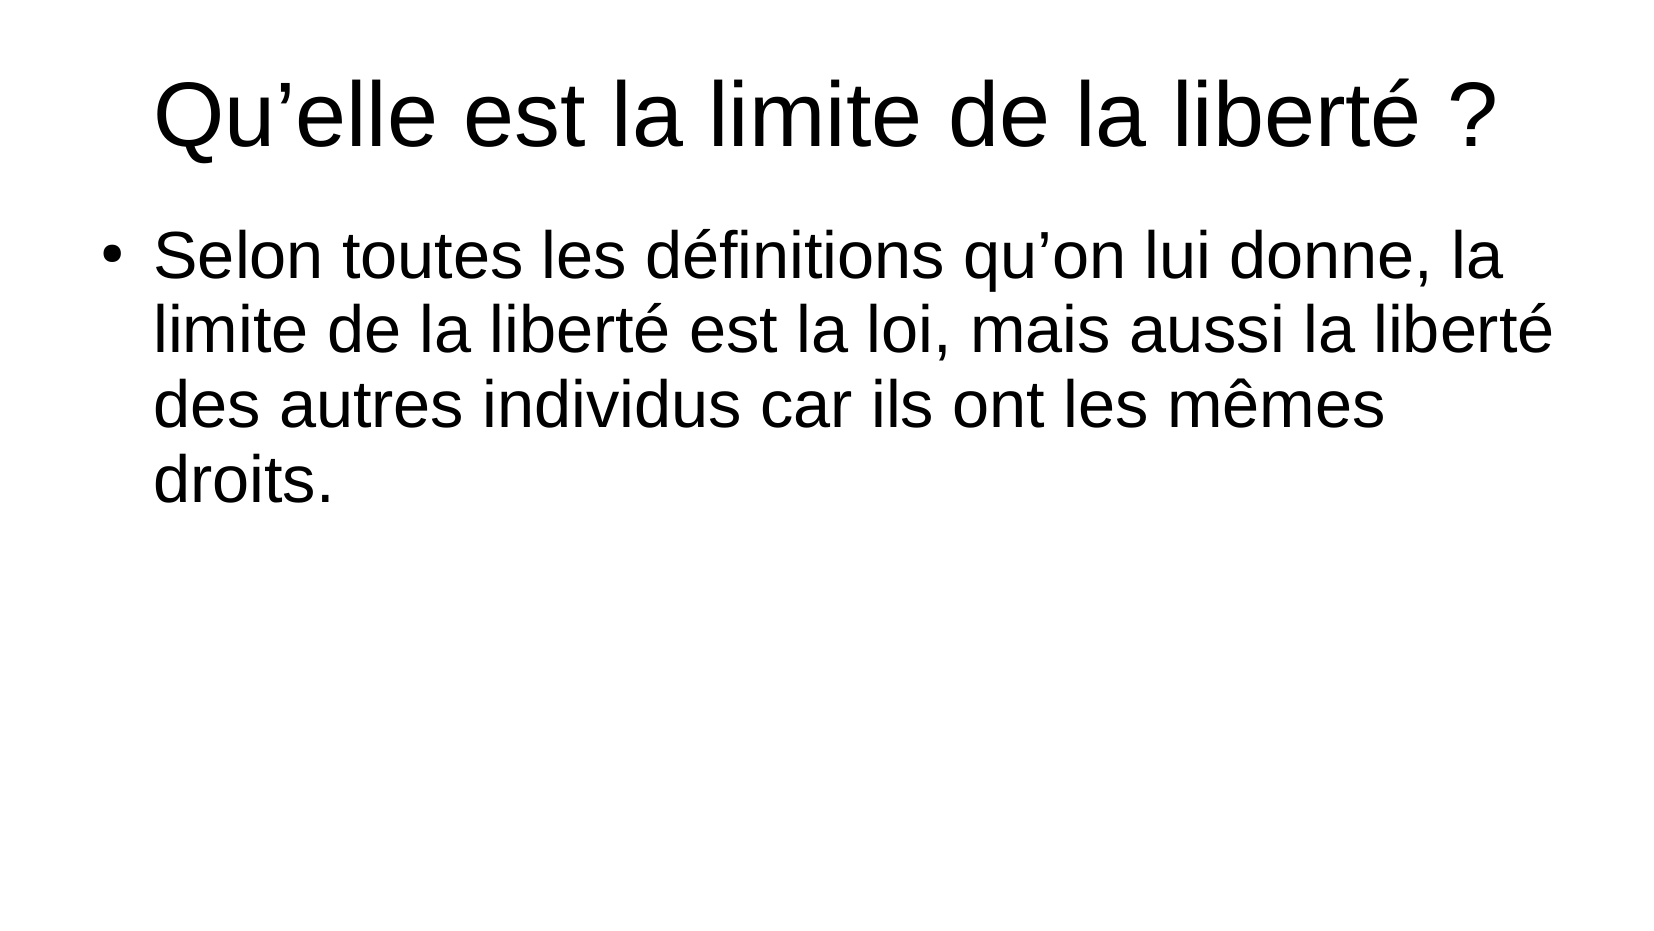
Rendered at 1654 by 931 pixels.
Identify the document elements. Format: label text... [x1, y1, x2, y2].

title Qu’elle est la limite de la liberté ? [82, 37, 1571, 193]
list Selon toutes les définitions qu’on lui donne, la limite de la liberté est la loi, mais aussi la liberté des autres individus car ils ont les mêmes droits. [82, 217, 1571, 758]
